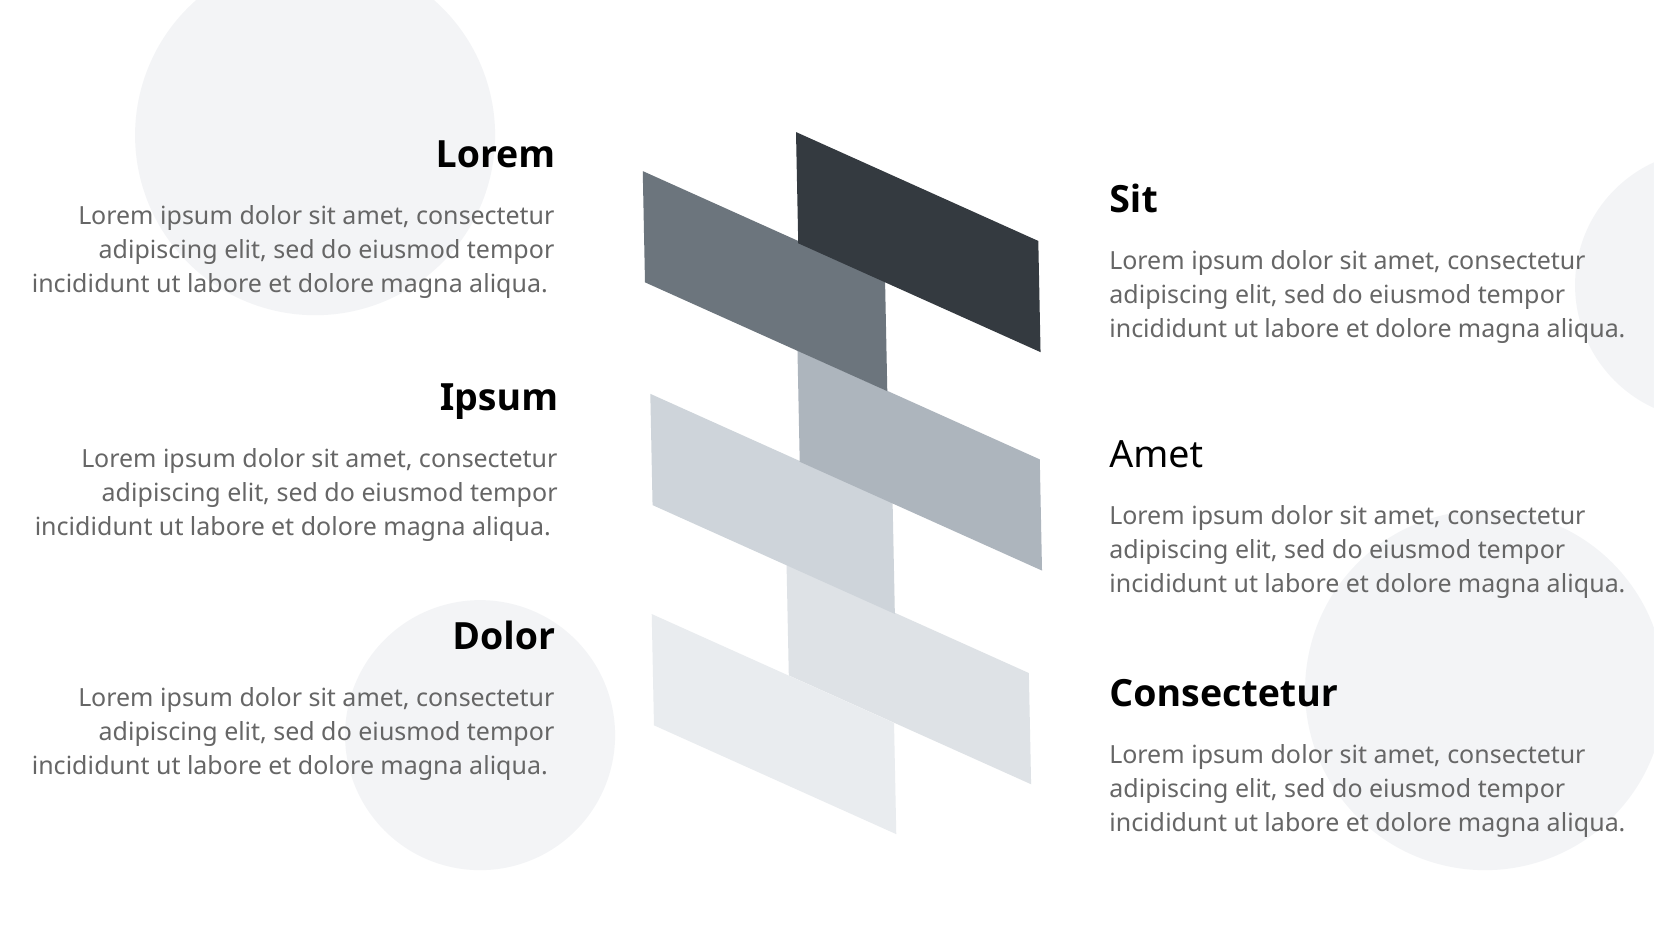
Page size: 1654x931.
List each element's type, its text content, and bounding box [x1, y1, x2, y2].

text_box Lorem ipsum dolor sit amet, consectetur adipiscing elit, sed do eiusmod tempor incididunt ut labore et dolore magna aliqua. [1094, 729, 1650, 853]
text_box Amet [1094, 420, 1425, 481]
text_box Dolor [240, 602, 571, 668]
text_box Lorem [240, 120, 571, 186]
text_box Lorem ipsum dolor sit amet, consectetur adipiscing elit, sed do eiusmod tempor incididunt ut labore et dolore magna aliqua. [18, 432, 574, 608]
text_box Lorem ipsum dolor sit amet, consectetur adipiscing elit, sed do eiusmod tempor incididunt ut labore et dolore magna aliqua. [15, 672, 571, 796]
text_box Ipsum [243, 362, 574, 429]
text_box Consectetur [1094, 659, 1425, 726]
text_box Lorem ipsum dolor sit amet, consectetur adipiscing elit, sed do eiusmod tempor incididunt ut labore et dolore magna aliqua. [1094, 490, 1650, 614]
text_box Lorem ipsum dolor sit amet, consectetur adipiscing elit, sed do eiusmod tempor incididunt ut labore et dolore magna aliqua. [1094, 235, 1650, 358]
text_box Lorem ipsum dolor sit amet, consectetur adipiscing elit, sed do eiusmod tempor incididunt ut labore et dolore magna aliqua. [15, 190, 571, 313]
text_box Sit [1094, 165, 1425, 231]
